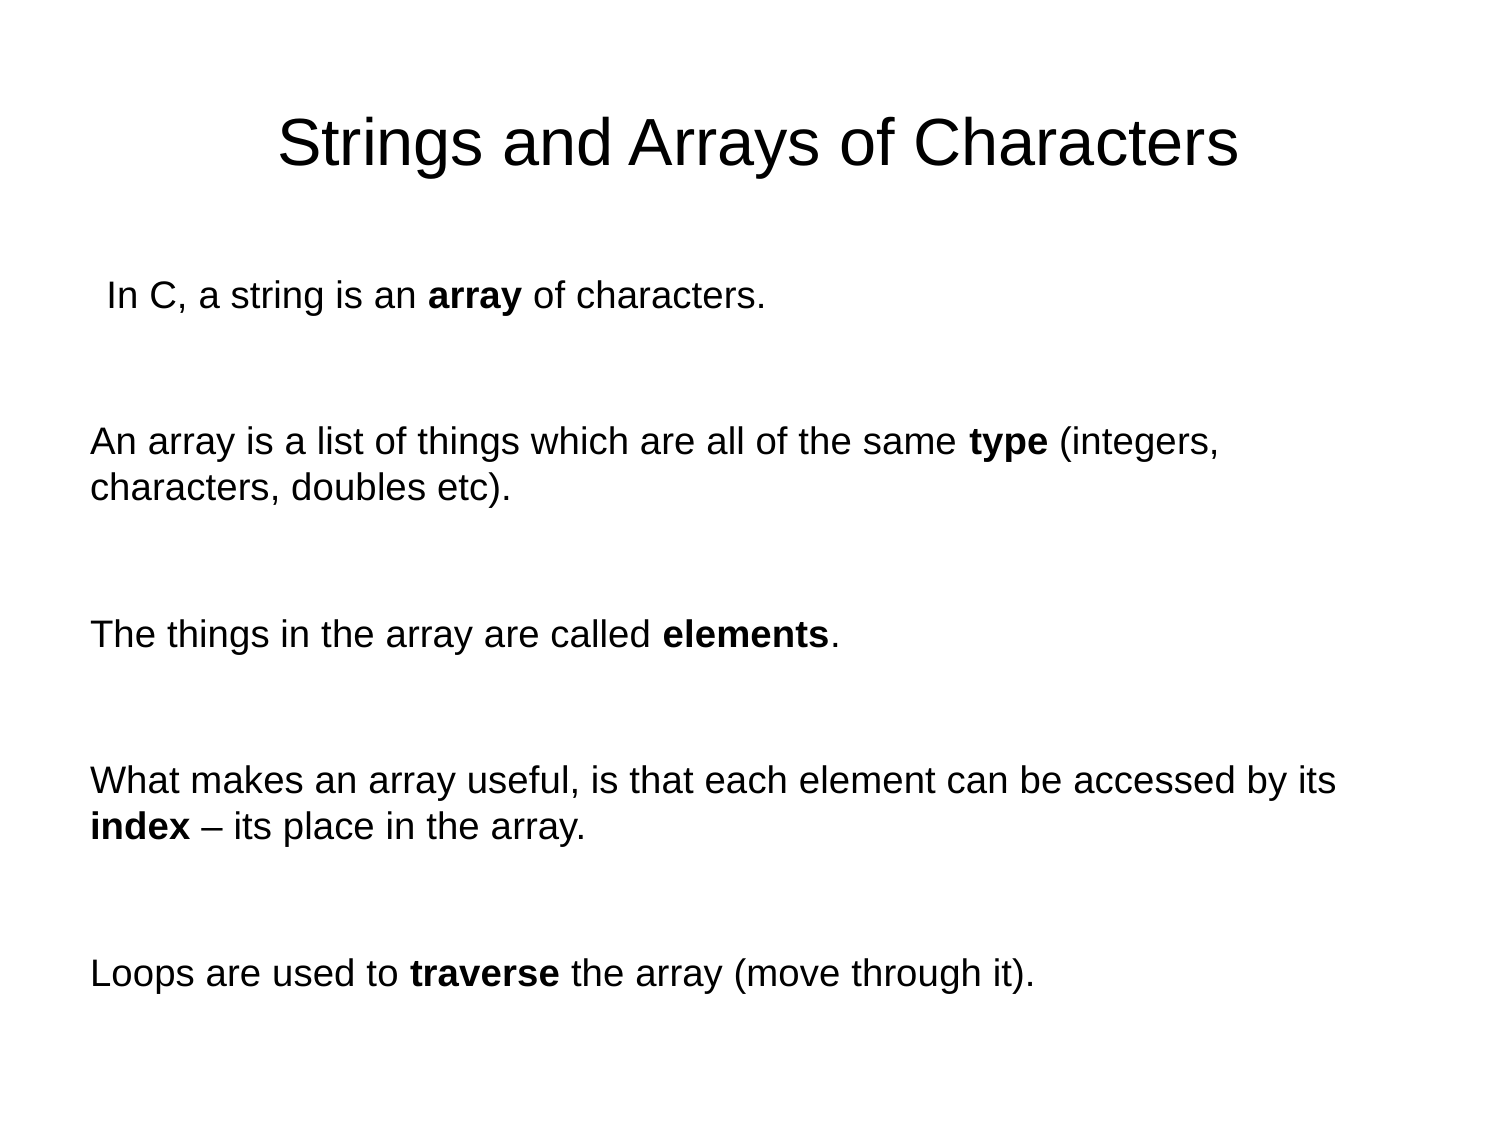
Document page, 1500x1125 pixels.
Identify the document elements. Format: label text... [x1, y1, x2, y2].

list In C, a string is an array of characters. An array is a list of things which are all of the same type (integers, characters, doubles etc). The things in the array are called elements. What makes an array useful, is that each element can be accessed by its index – its place in the array. Loops are used to traverse the array (move through it). [75, 262, 1425, 1005]
title Strings and Arrays of Characters [75, 45, 1425, 233]
